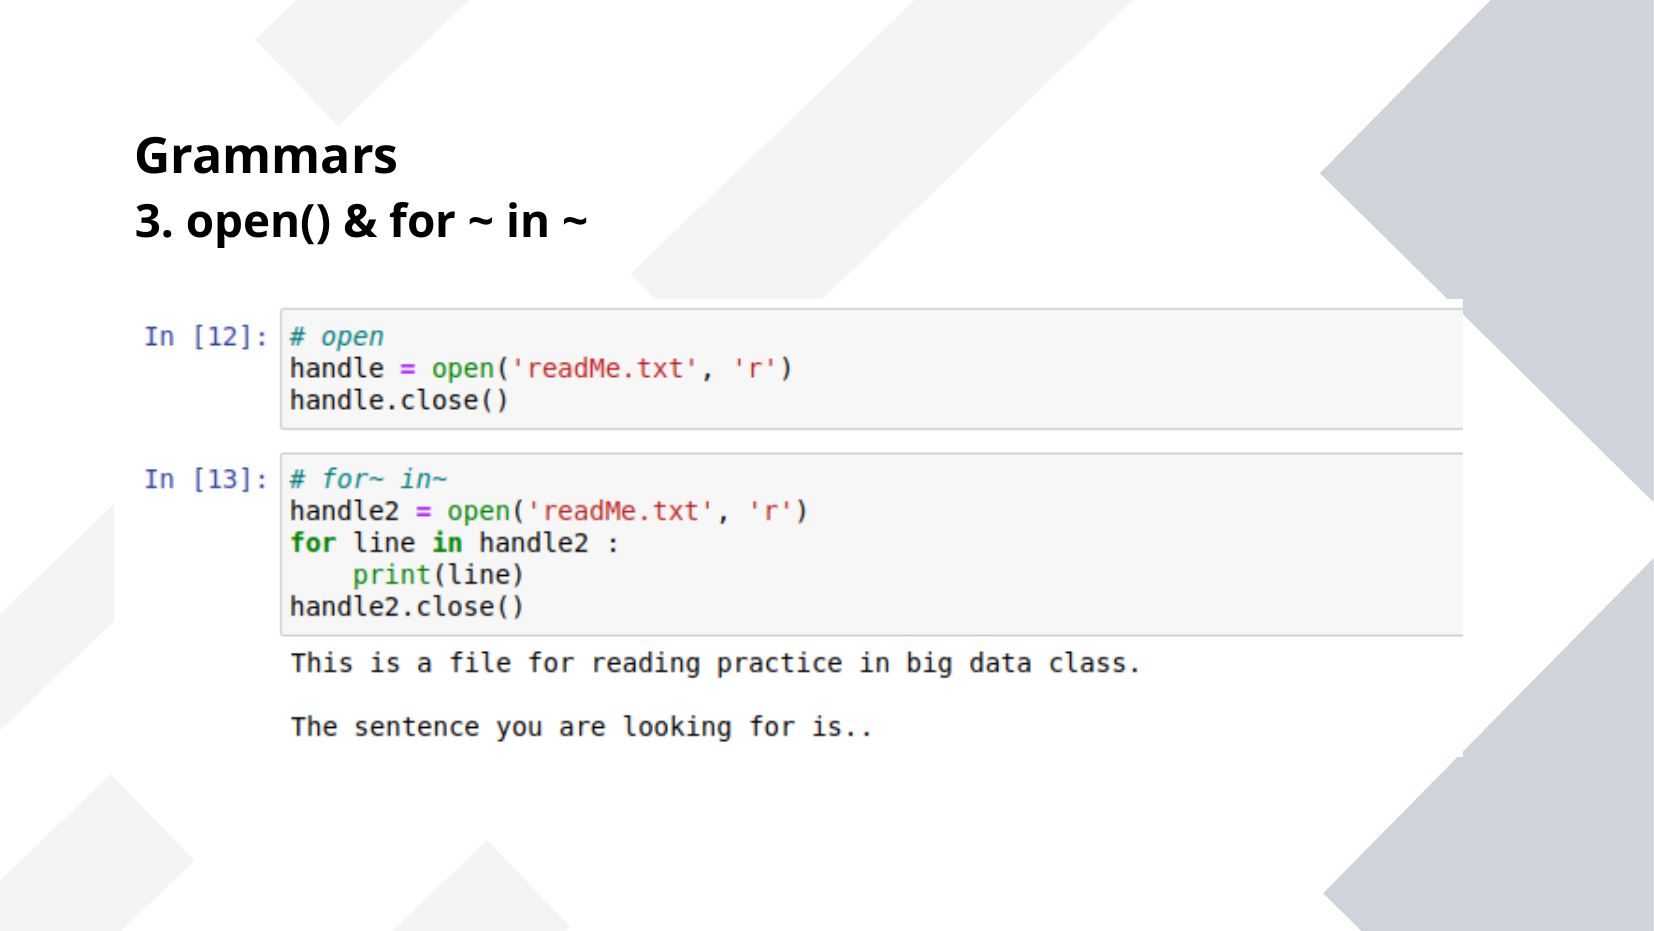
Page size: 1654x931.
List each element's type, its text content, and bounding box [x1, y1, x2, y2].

picture [114, 299, 1463, 757]
text_box Grammars 3. open() & for ~ in ~ [120, 112, 1163, 239]
